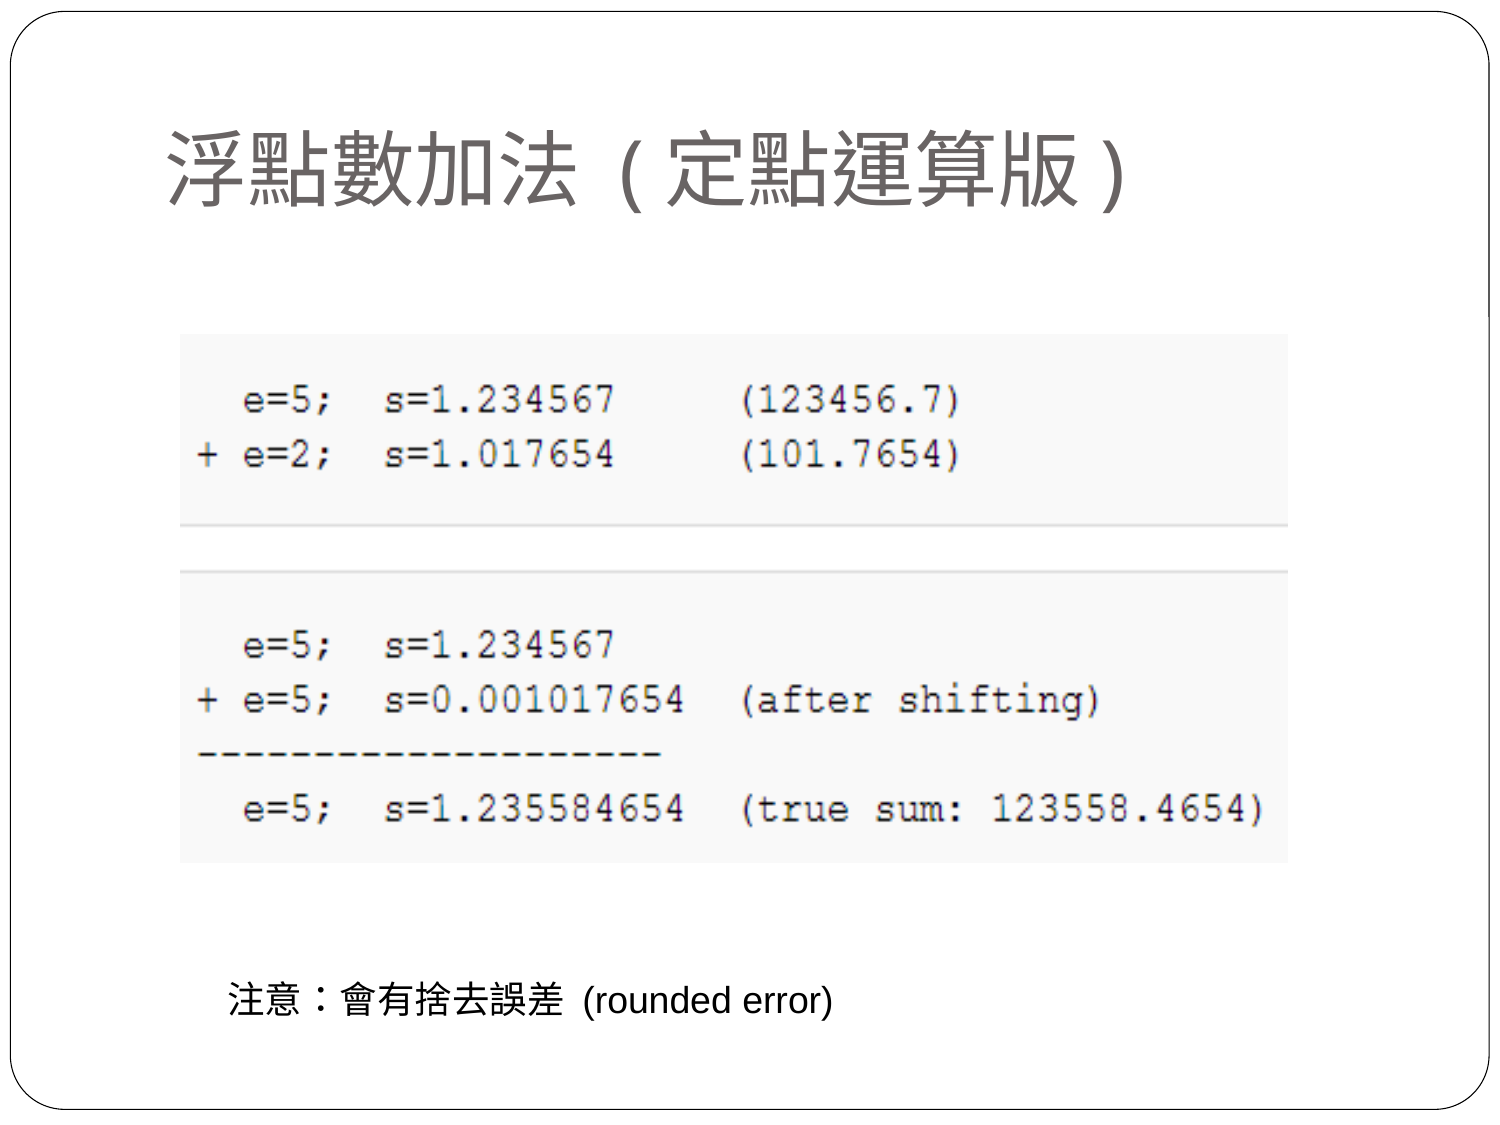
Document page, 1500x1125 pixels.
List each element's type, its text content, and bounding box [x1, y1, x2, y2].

picture [180, 334, 1288, 863]
title 浮點數加法 (定點運算版) [150, 9, 1426, 233]
text_box 注意：會有捨去誤差 (rounded error) [212, 968, 850, 1029]
